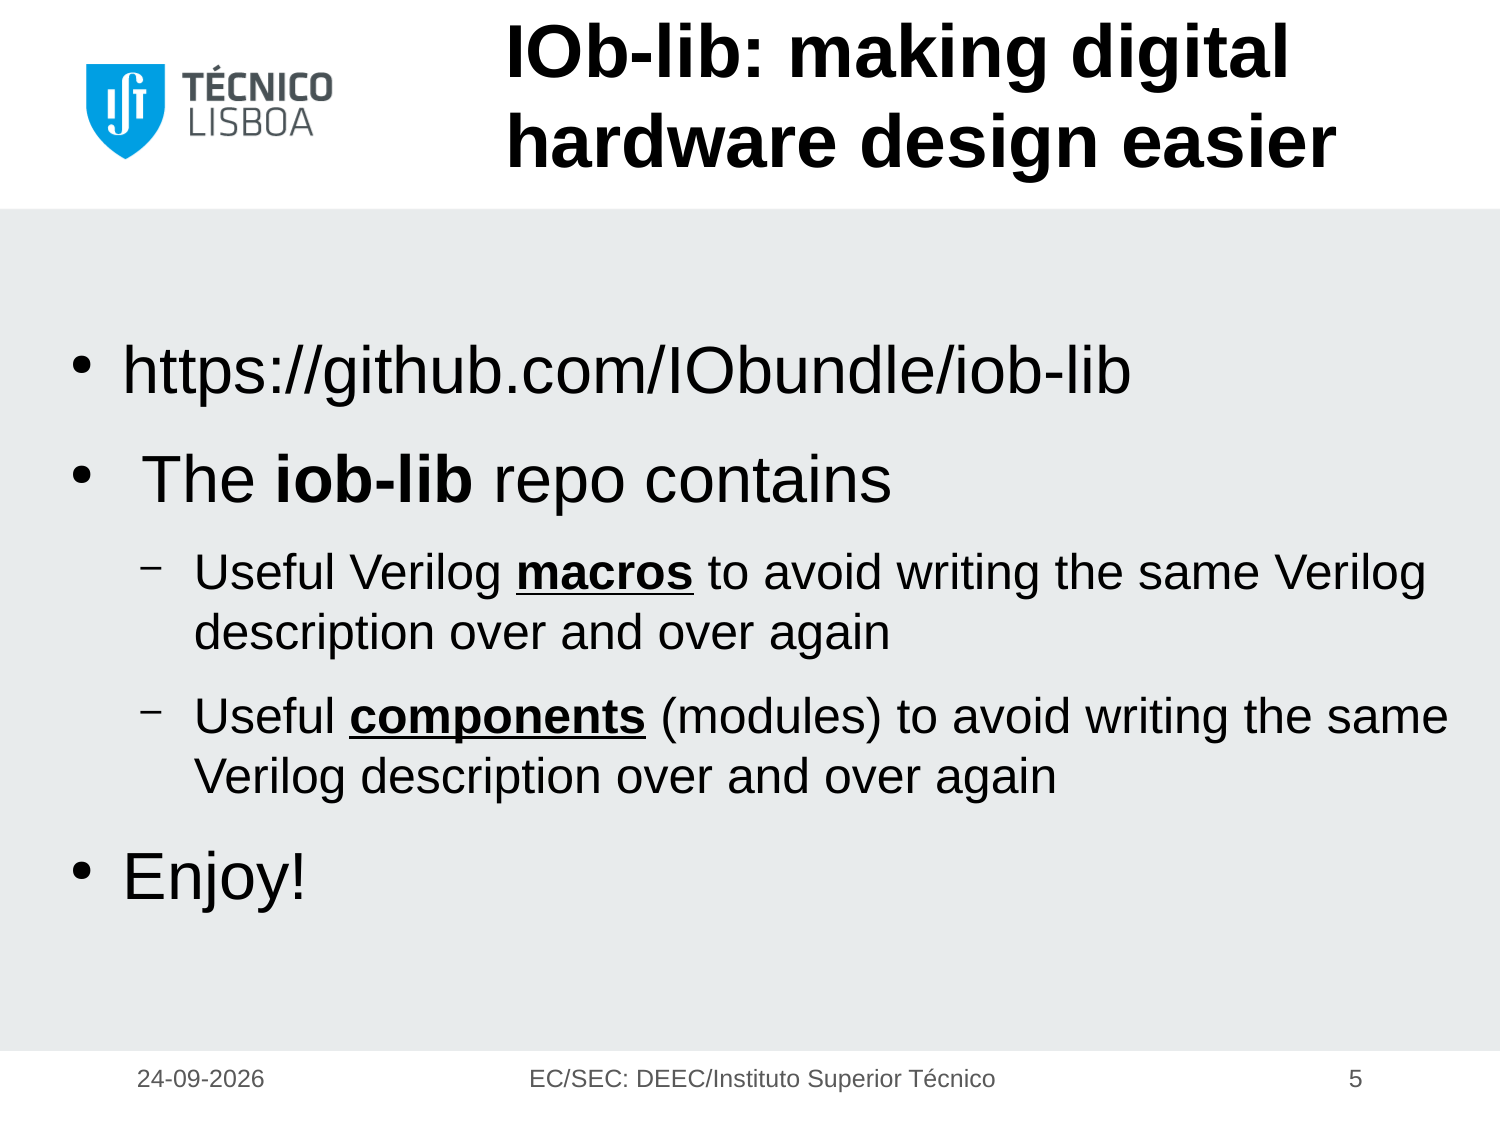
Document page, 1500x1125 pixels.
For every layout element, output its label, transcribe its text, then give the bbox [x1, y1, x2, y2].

list https://github.com/IObundle/iob-lib The iob-lib repo contains Useful Verilog macros to avoid writing the same Verilog description over and over again Useful components (modules) to avoid writing the same Verilog description over and over again Enjoy! [52, 326, 1465, 988]
picture [0, 0, 1500, 1125]
slide_number <number> [1077, 1052, 1378, 1103]
title IOb-lib: making digital hardware design easier [490, 20, 1429, 164]
slide_number 04-01-2023 [121, 1052, 425, 1103]
footer EC/SEC: DEEC/Instituto Superior Técnico [512, 1052, 1021, 1103]
